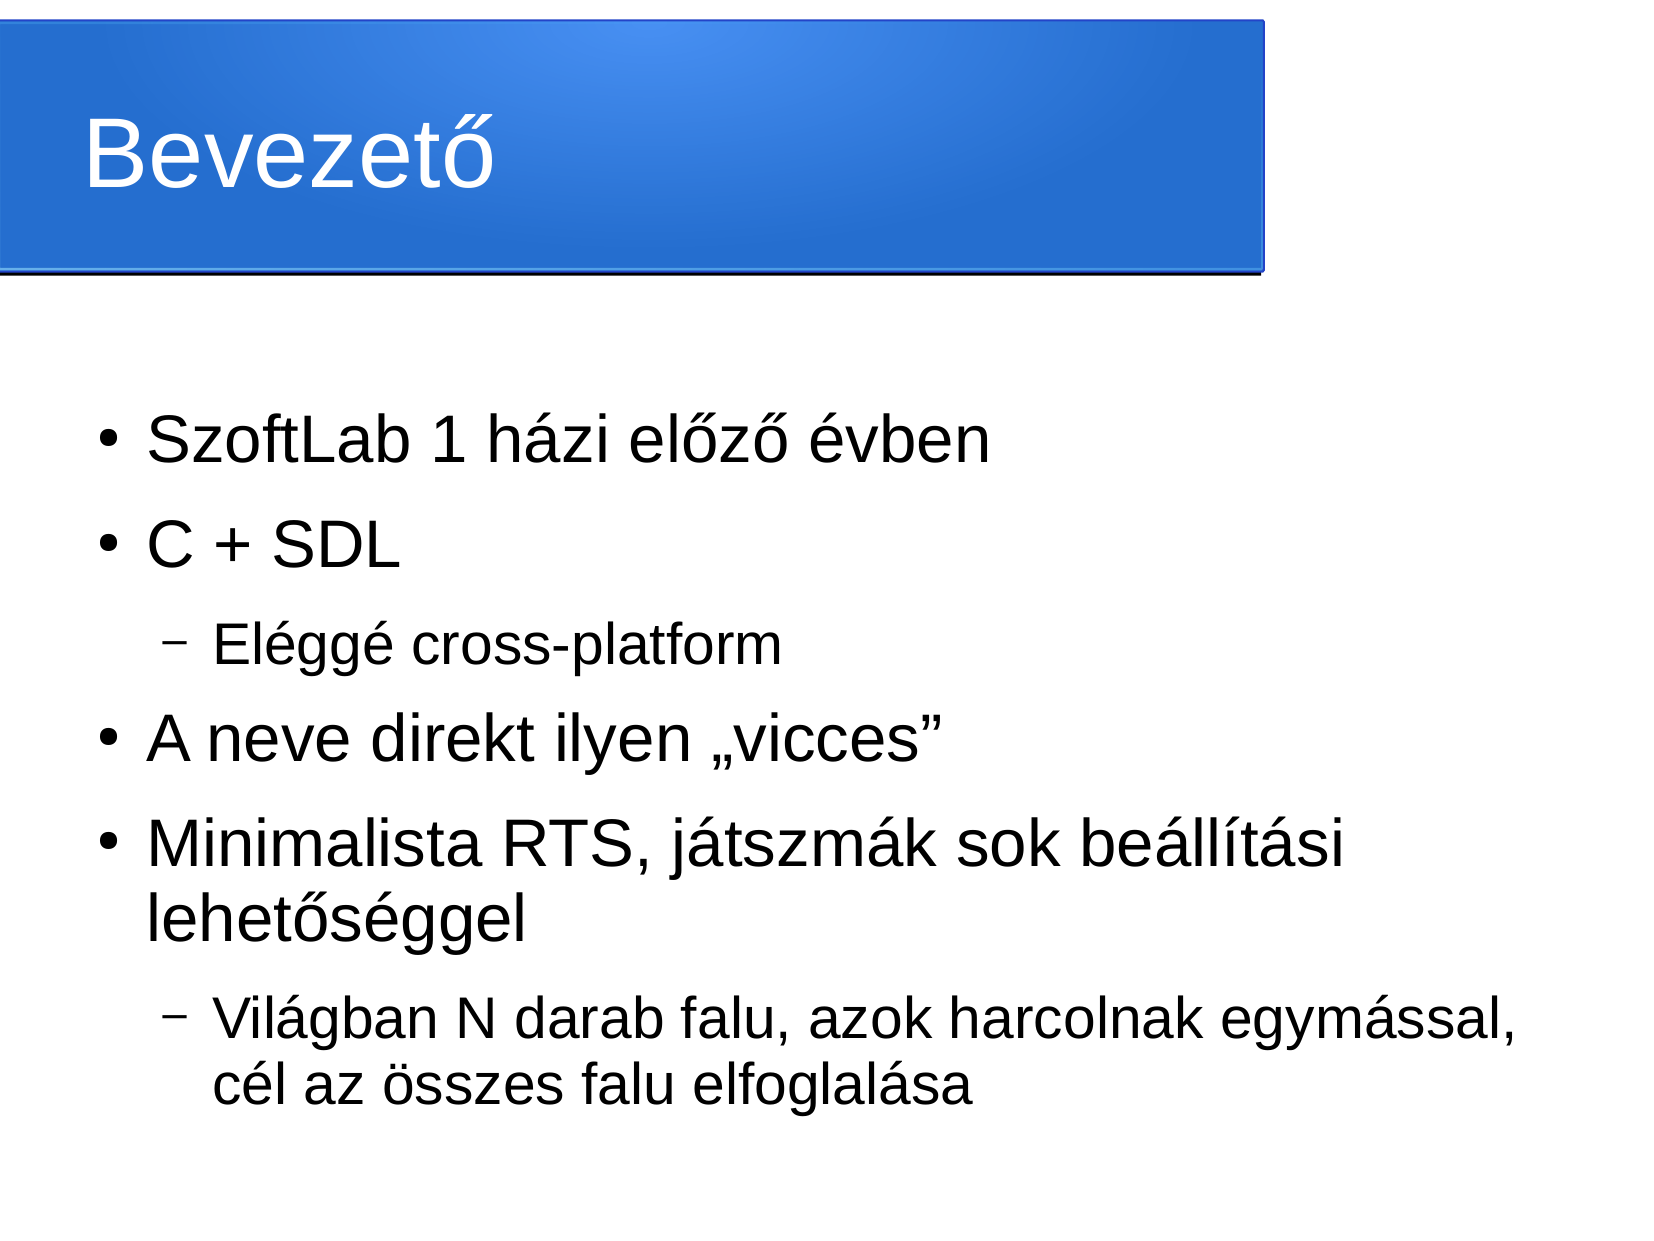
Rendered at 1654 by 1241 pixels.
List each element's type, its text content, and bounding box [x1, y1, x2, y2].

list SzoftLab 1 házi előző évben C + SDL Eléggé cross-platform A neve direkt ilyen „vicces” Minimalista RTS, játszmák sok beállítási lehetőséggel Világban N darab falu, azok harcolnak egymással, cél az összes falu elfoglalása [80, 401, 1536, 1121]
title Bevezető [82, 49, 1250, 257]
